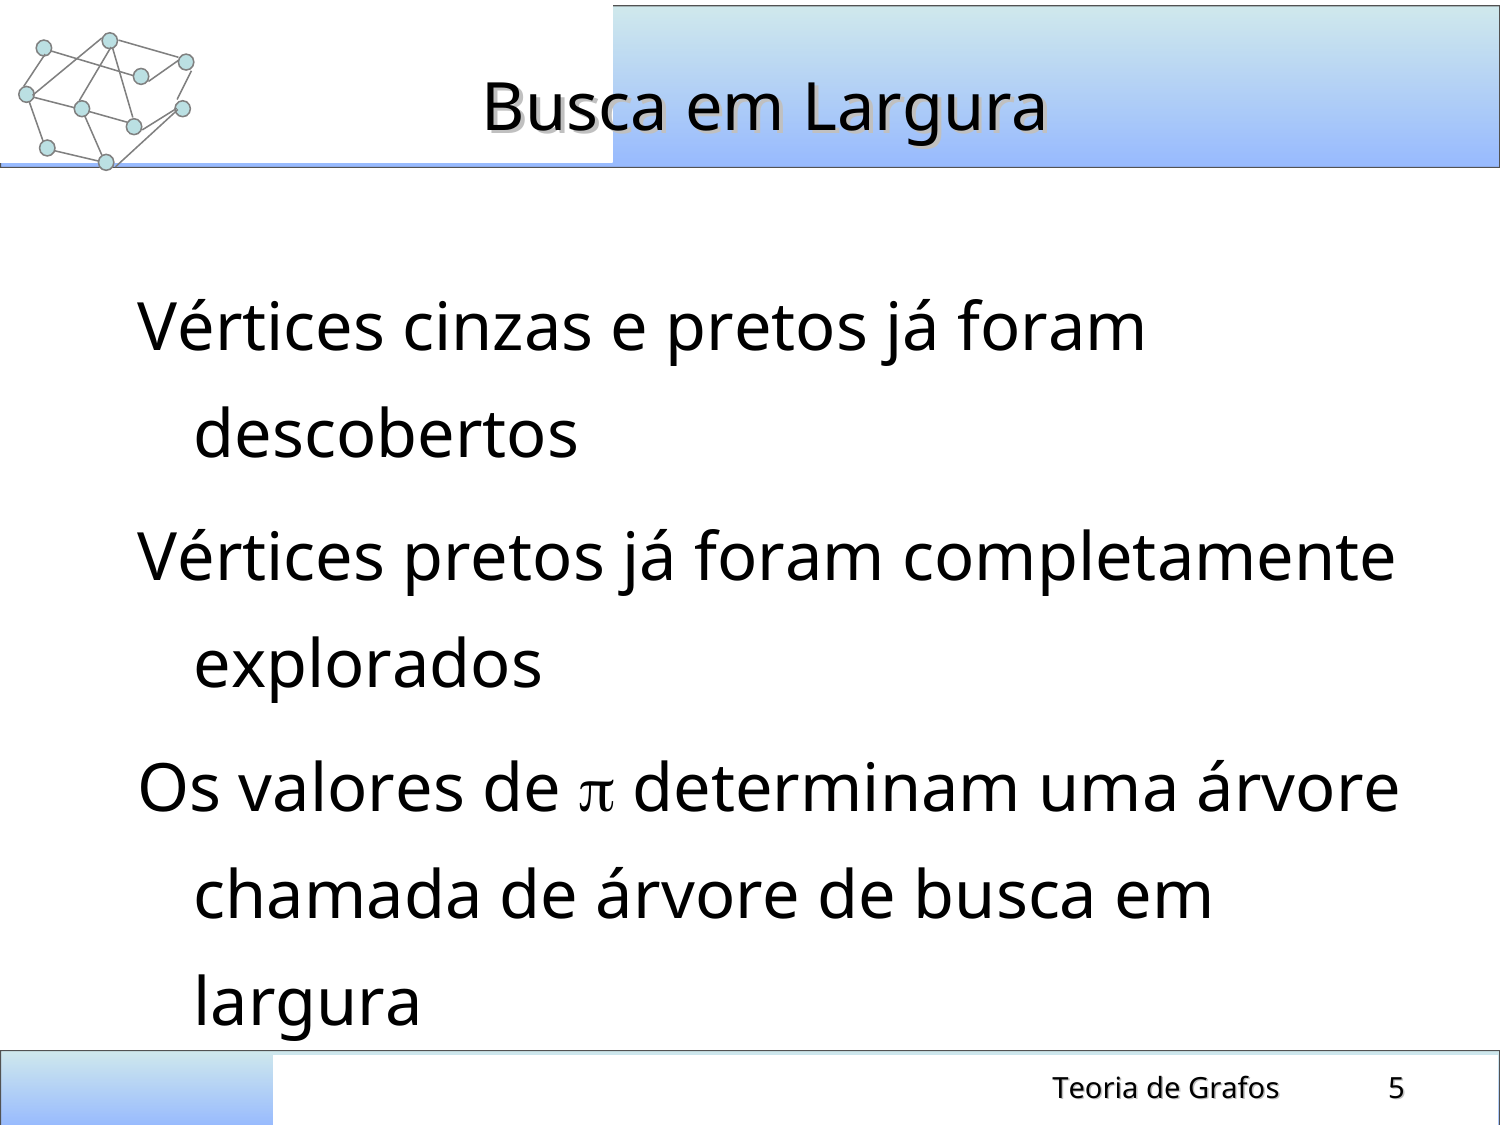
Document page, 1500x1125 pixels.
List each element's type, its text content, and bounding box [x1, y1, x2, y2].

title Busca em Largura [237, 48, 1295, 144]
list Vértices cinzas e pretos já foram descobertos Vértices pretos já foram completamente explorados Os valores de  determinam uma árvore chamada de árvore de busca em largura [137, 262, 1445, 1044]
